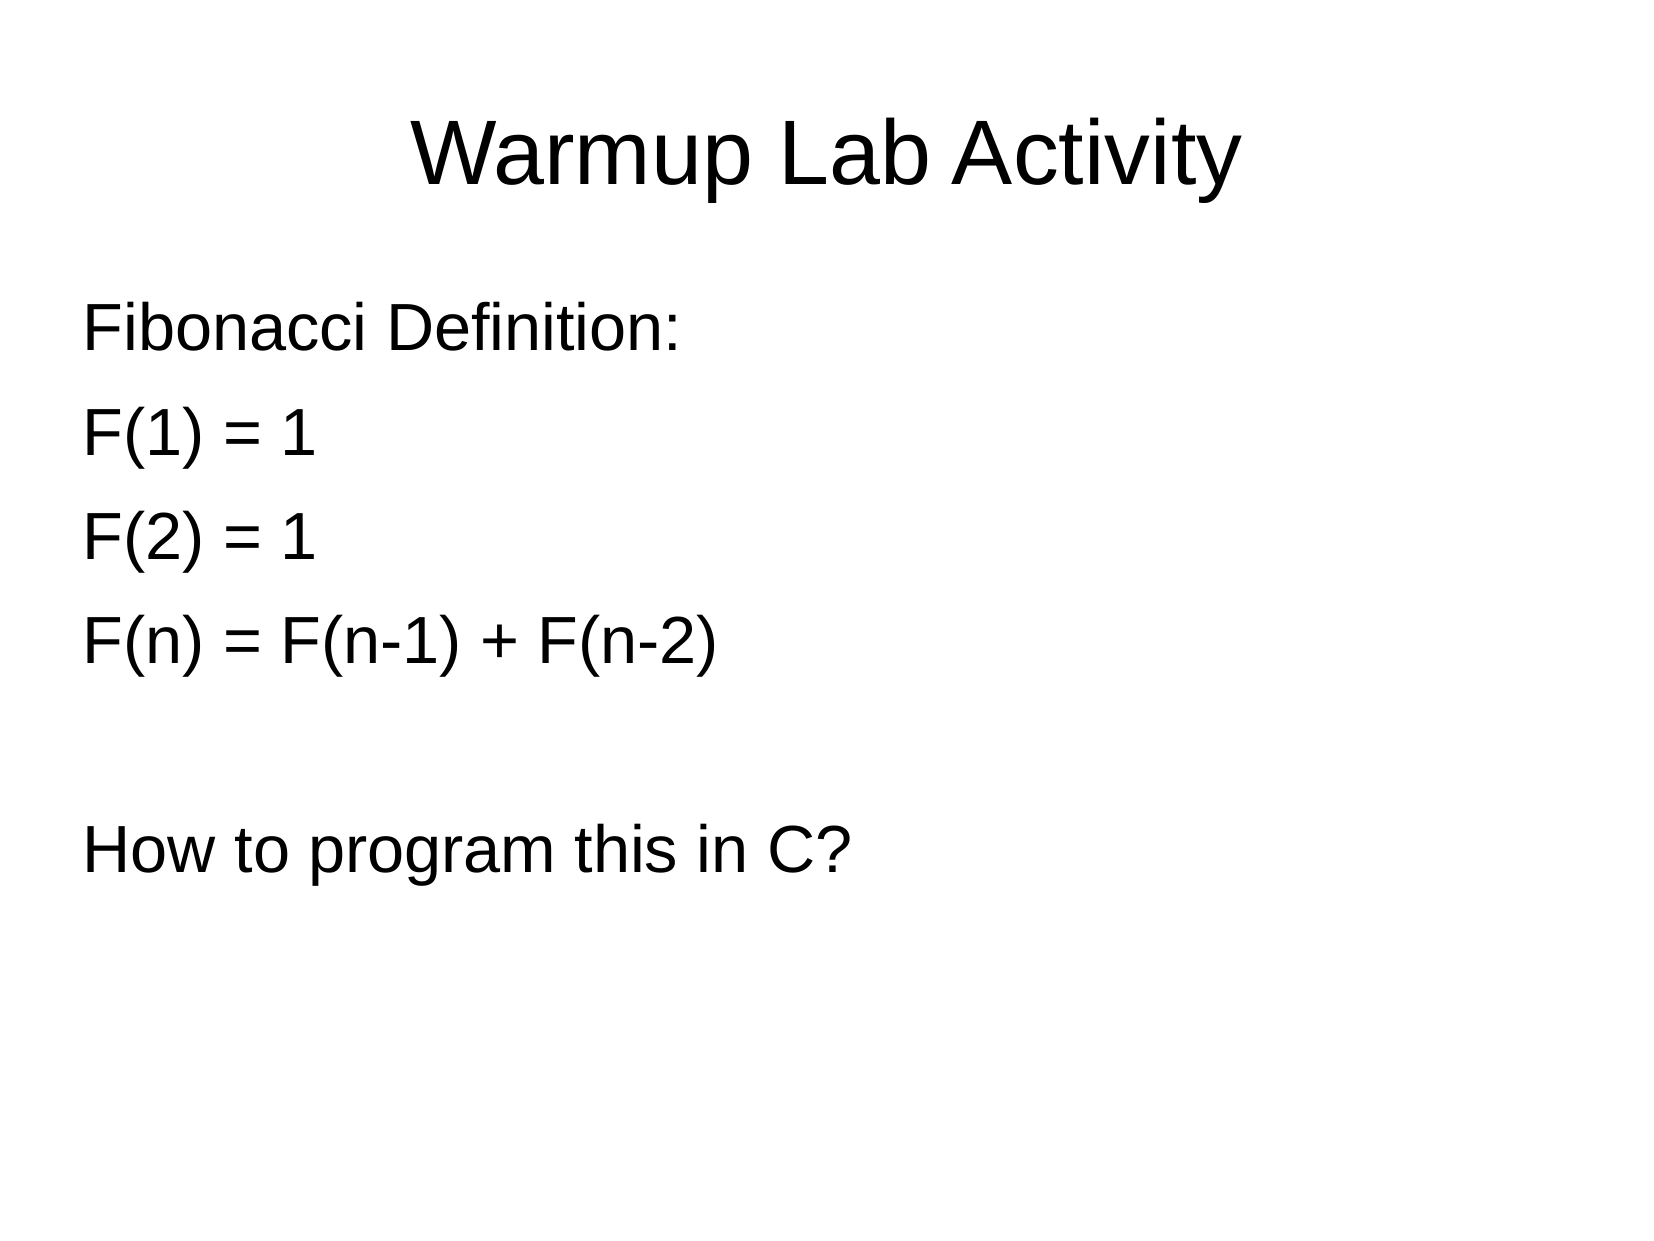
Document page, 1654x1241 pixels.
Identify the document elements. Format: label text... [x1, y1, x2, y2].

title Warmup Lab Activity [82, 49, 1571, 257]
list Fibonacci Definition: F(1) = 1 F(2) = 1 F(n) = F(n-1) + F(n-2) How to program this in C? [82, 290, 1571, 1010]
